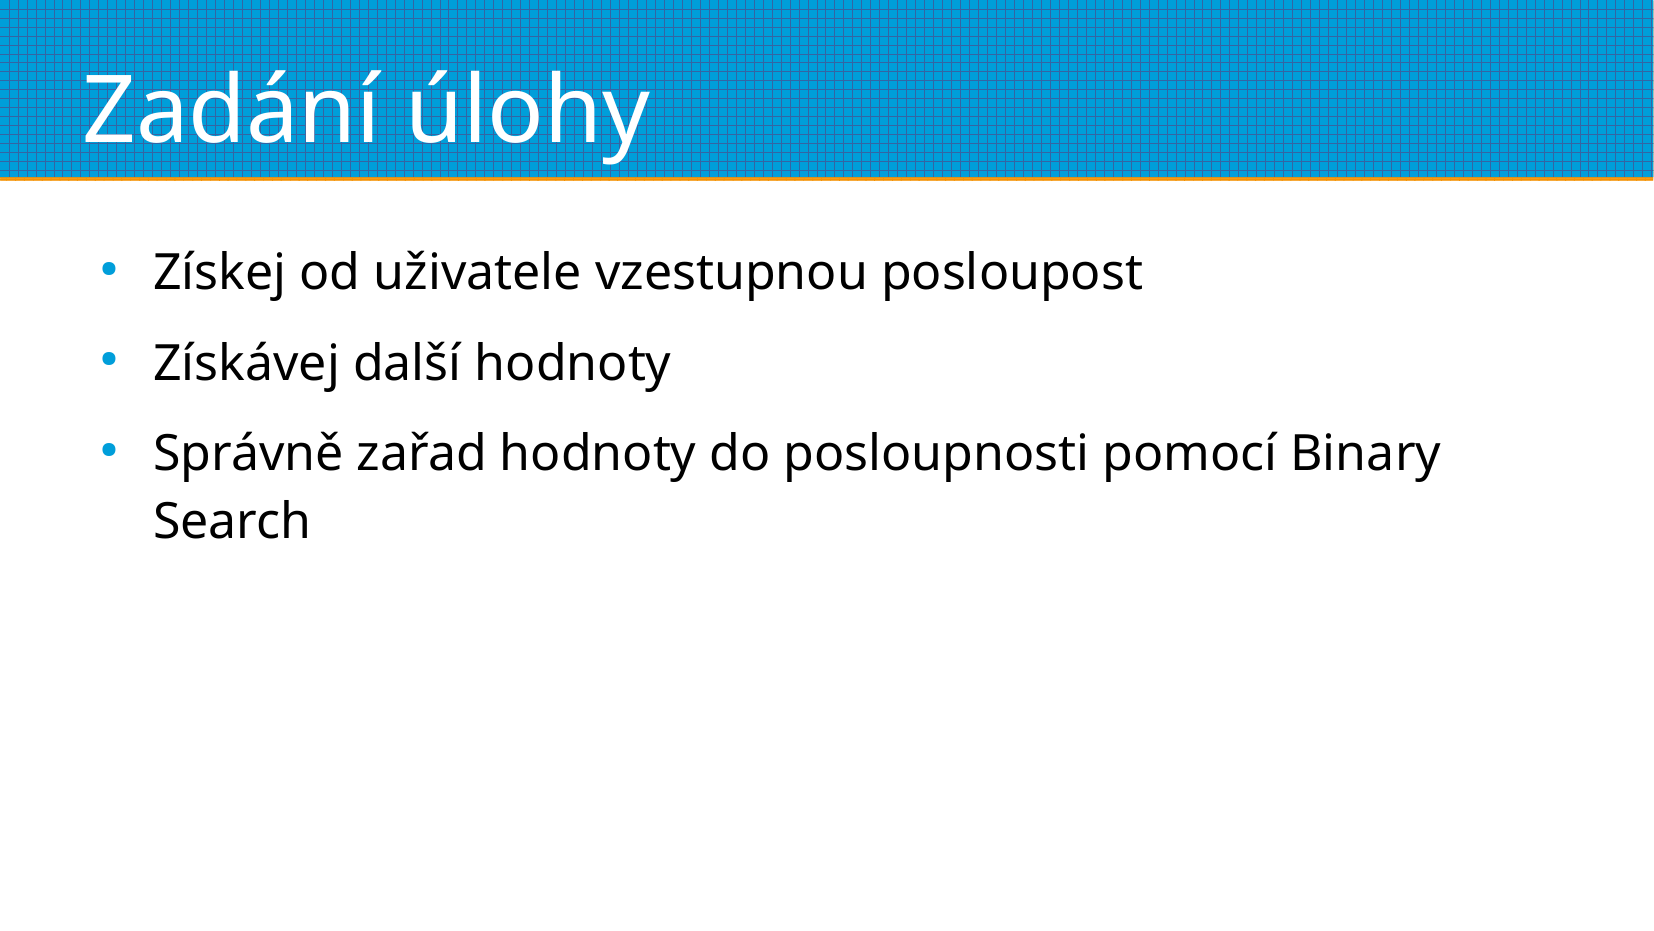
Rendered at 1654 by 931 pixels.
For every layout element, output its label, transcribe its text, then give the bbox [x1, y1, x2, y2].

list Získej od uživatele vzestupnou posloupost Získávej další hodnoty Správně zařad hodnoty do posloupnosti pomocí Binary Search [82, 236, 1563, 811]
title Zadání úlohy [82, 14, 1571, 171]
